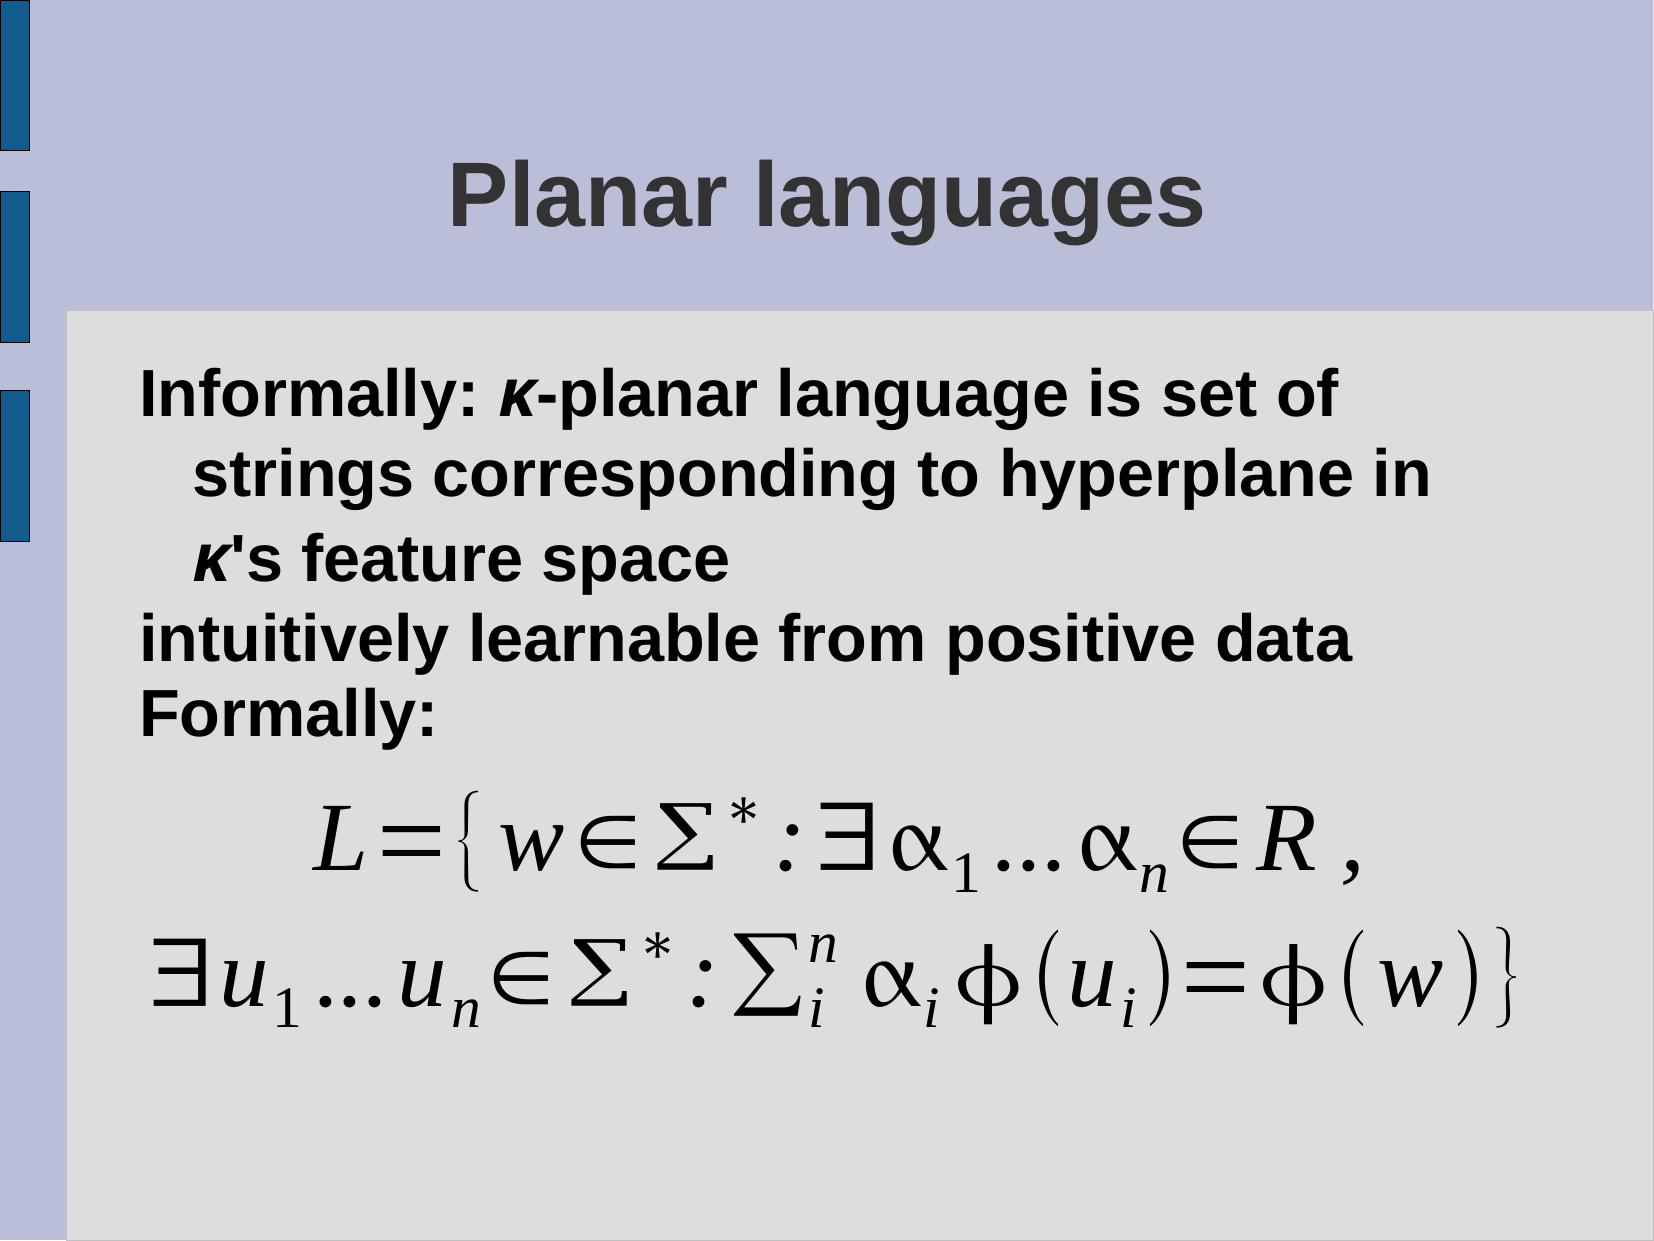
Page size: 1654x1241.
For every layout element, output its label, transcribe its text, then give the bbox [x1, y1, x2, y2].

title Planar languages [121, 91, 1534, 299]
list Informally: κ-planar language is set of strings corresponding to hyperplane in κ's feature space intuitively learnable from positive data Formally: [121, 344, 1534, 1127]
chart [142, 775, 1538, 1041]
